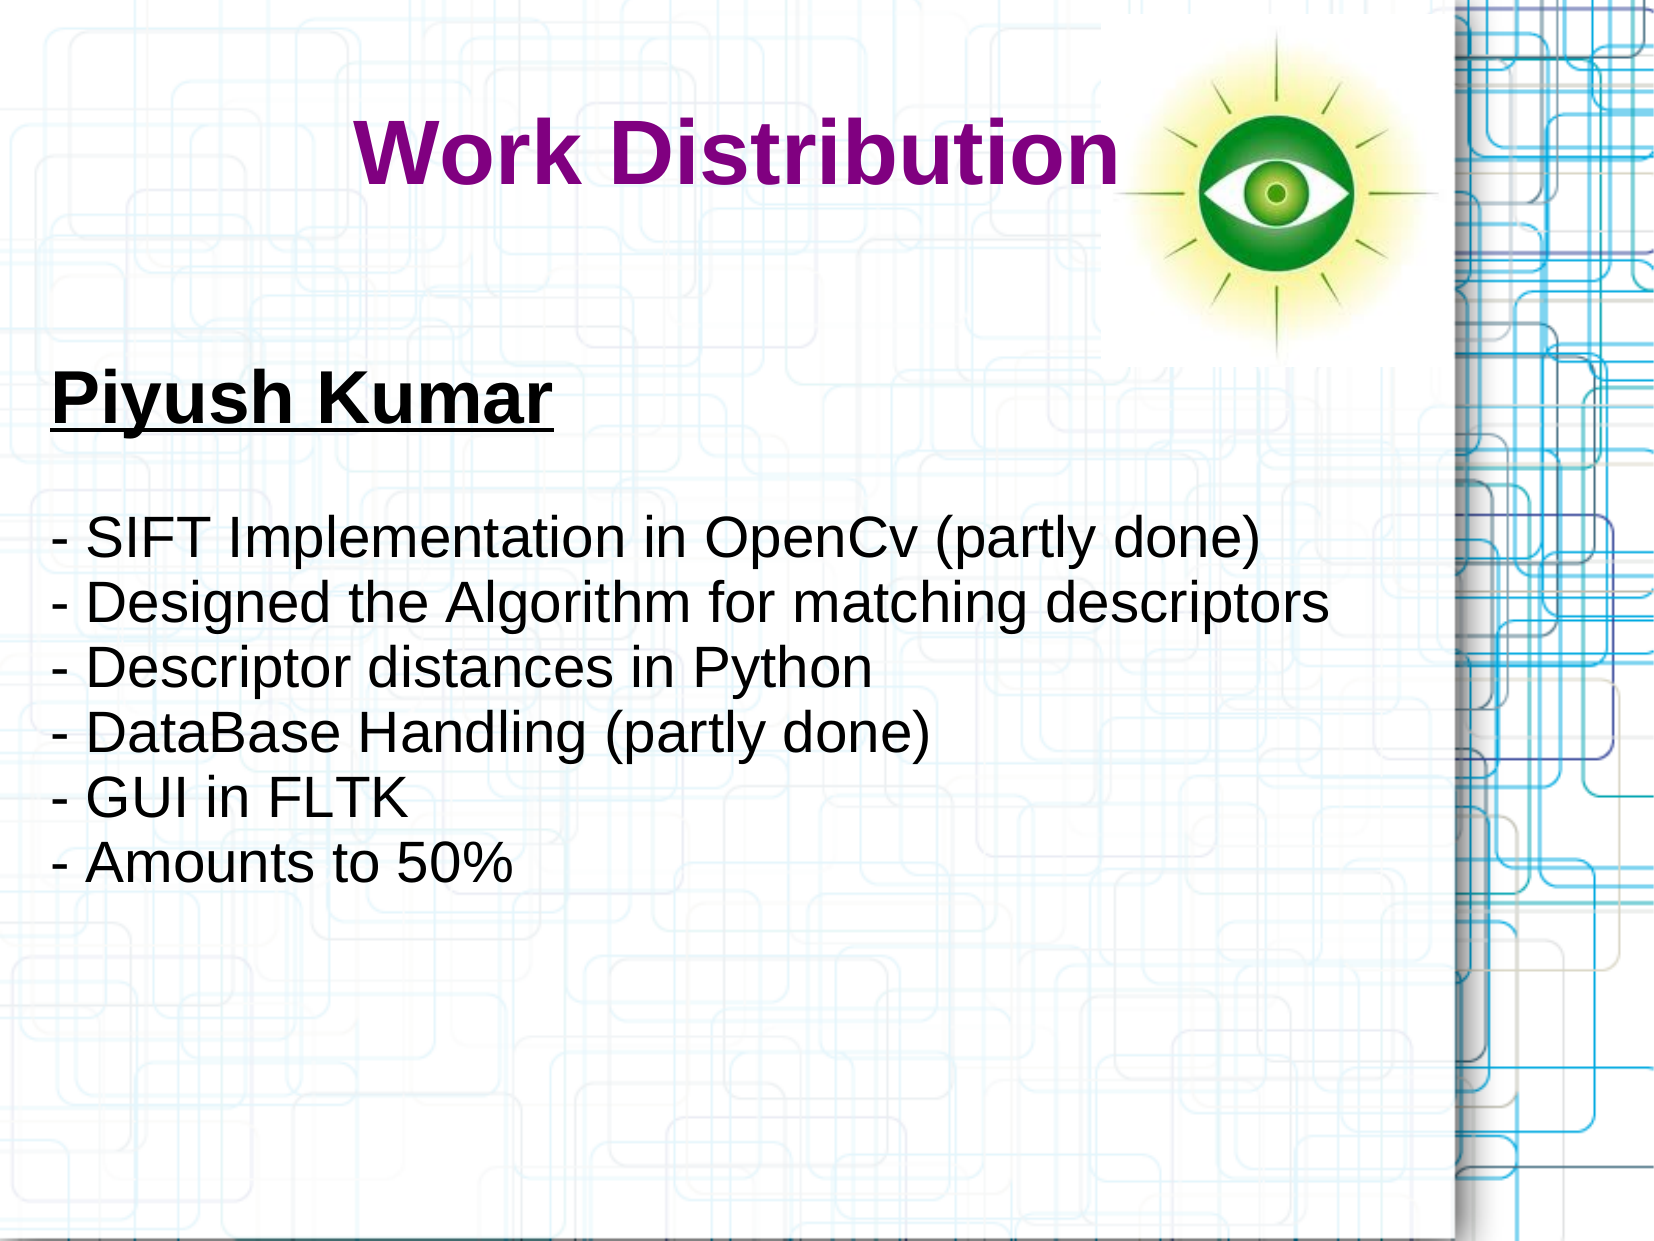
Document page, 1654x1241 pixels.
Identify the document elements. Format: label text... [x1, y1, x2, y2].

text_box Piyush Kumar - SIFT Implementation in OpenCv (partly done) - Designed the Algorithm for matching descriptors - Descriptor distances in Python - DataBase Handling (partly done) - GUI in FLTK - Amounts to 50% [35, 348, 1394, 1022]
title Work Distribution [59, 49, 1418, 257]
picture [0, 0, 1654, 1241]
